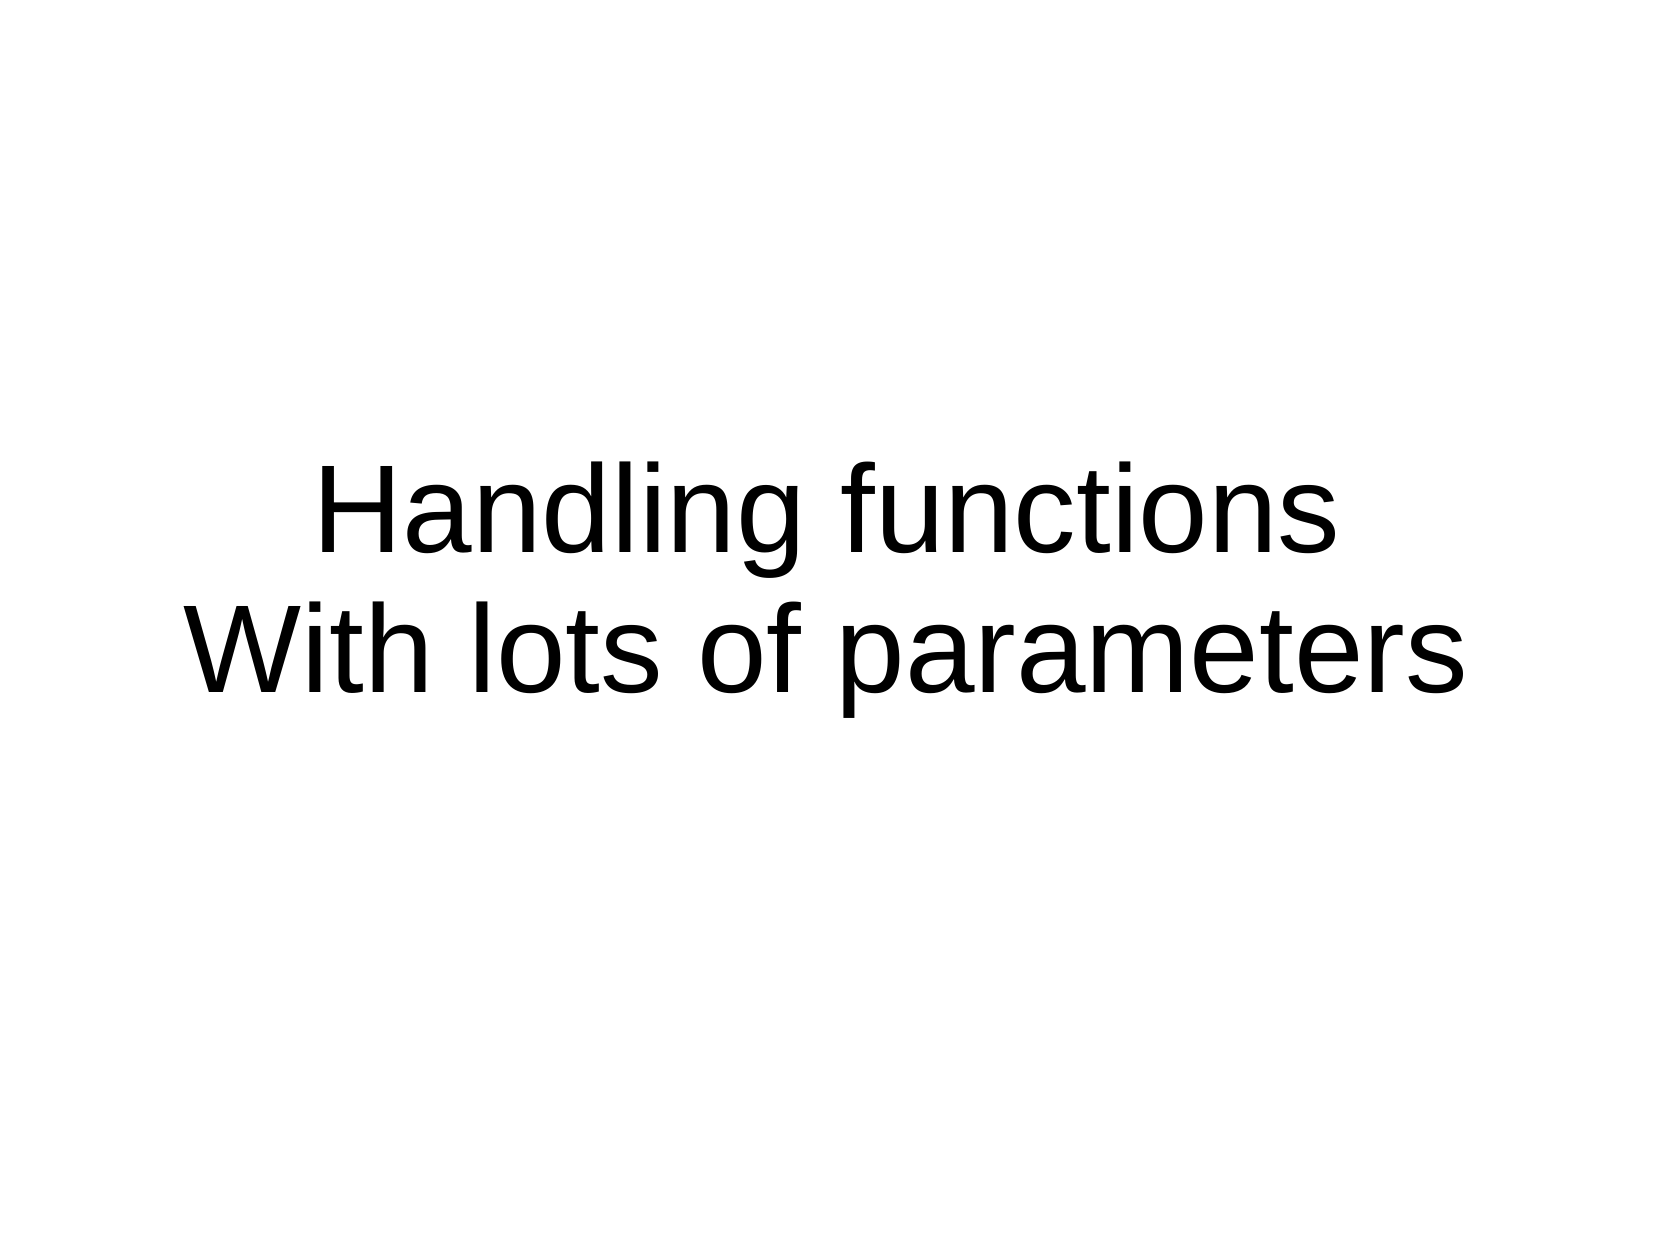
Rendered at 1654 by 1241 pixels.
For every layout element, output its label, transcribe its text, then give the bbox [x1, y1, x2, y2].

subtitle Handling functions With lots of parameters [82, 49, 1571, 1109]
